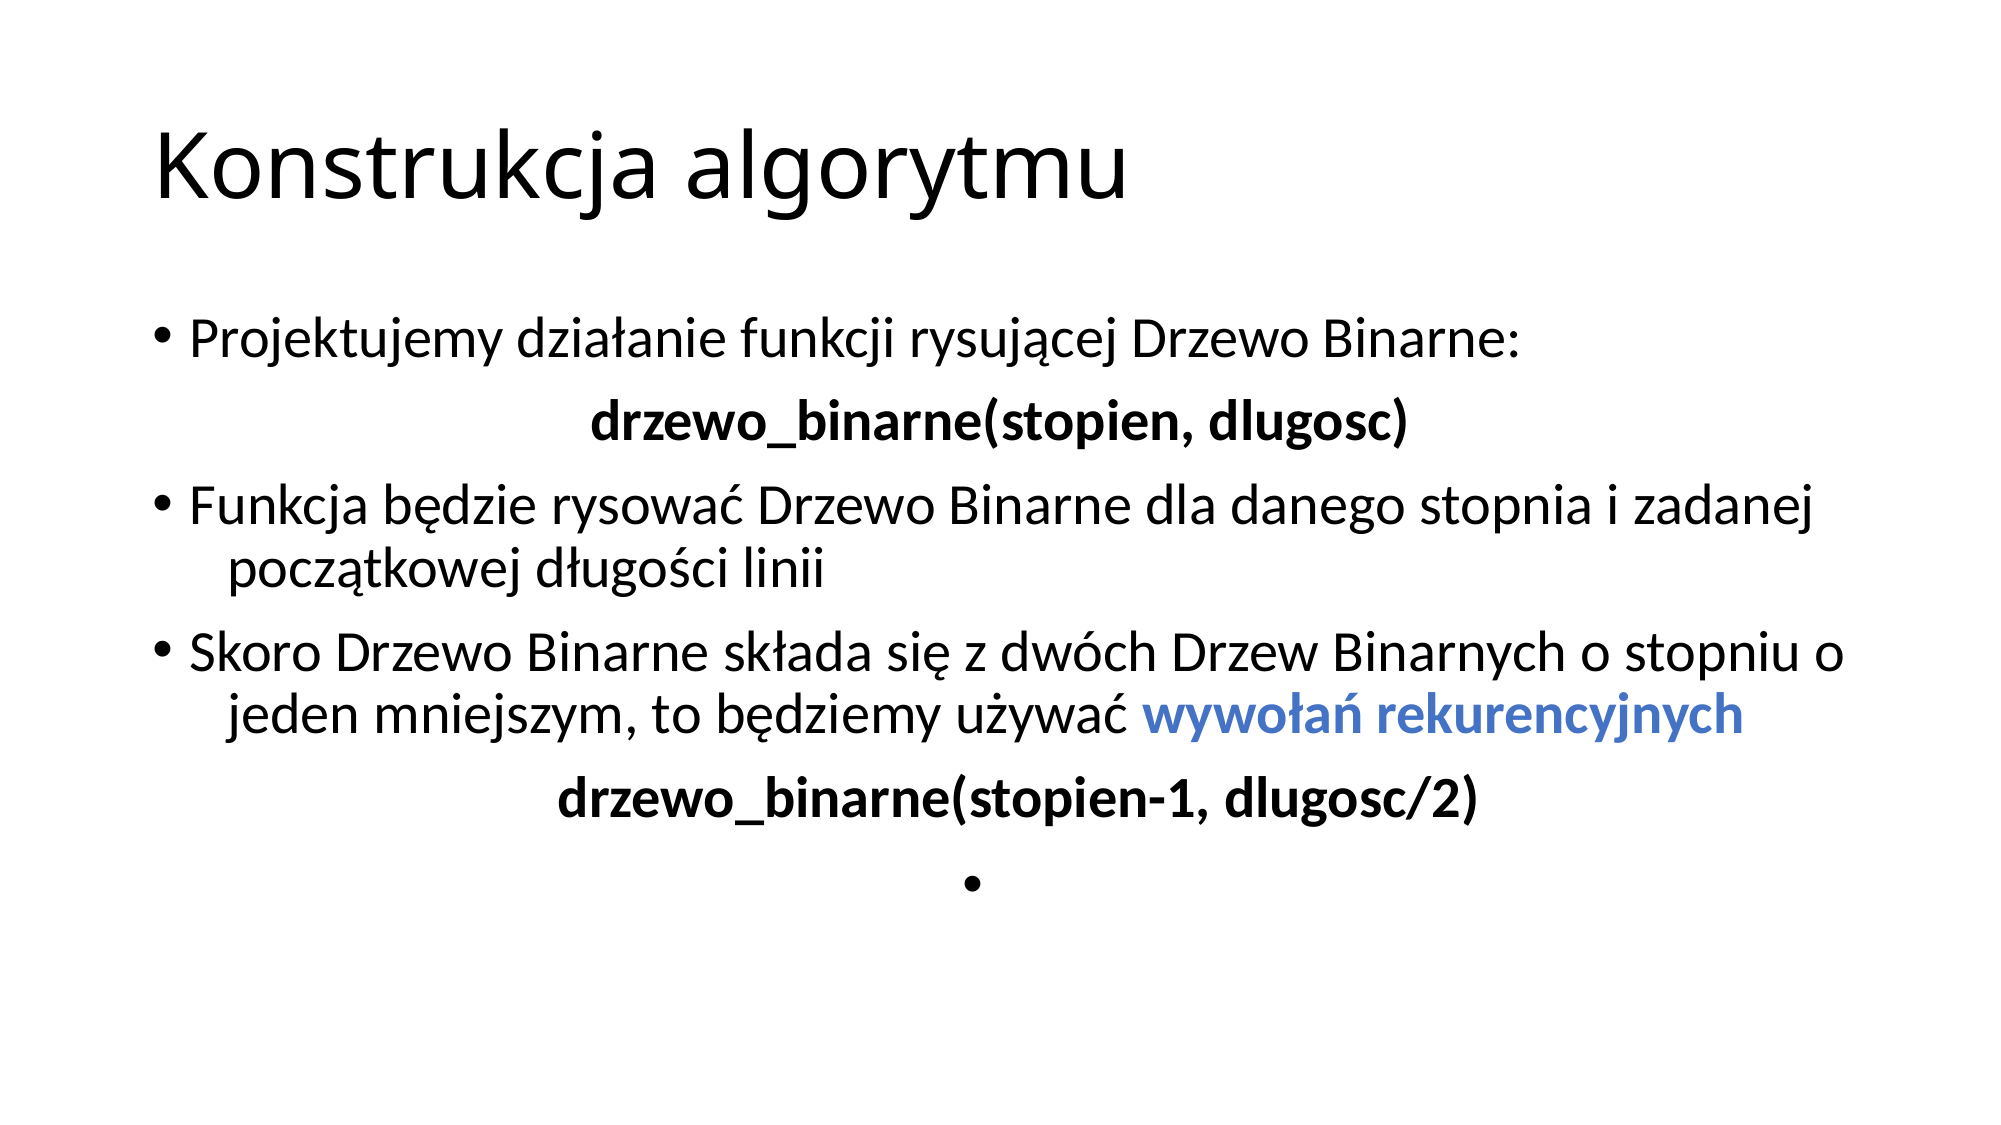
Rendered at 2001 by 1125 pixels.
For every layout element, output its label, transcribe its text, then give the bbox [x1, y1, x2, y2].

title Konstrukcja algorytmu [137, 59, 1863, 278]
list Projektujemy działanie funkcji rysującej Drzewo Binarne: drzewo_binarne(stopien, dlugosc) Funkcja będzie rysować Drzewo Binarne dla danego stopnia i zadanej początkowej długości linii Skoro Drzewo Binarne składa się z dwóch Drzew Binarnych o stopniu o jeden mniejszym, to będziemy używać wywołań rekurencyjnych drzewo_binarne(stopien-1, dlugosc/2) [137, 299, 1863, 1014]
